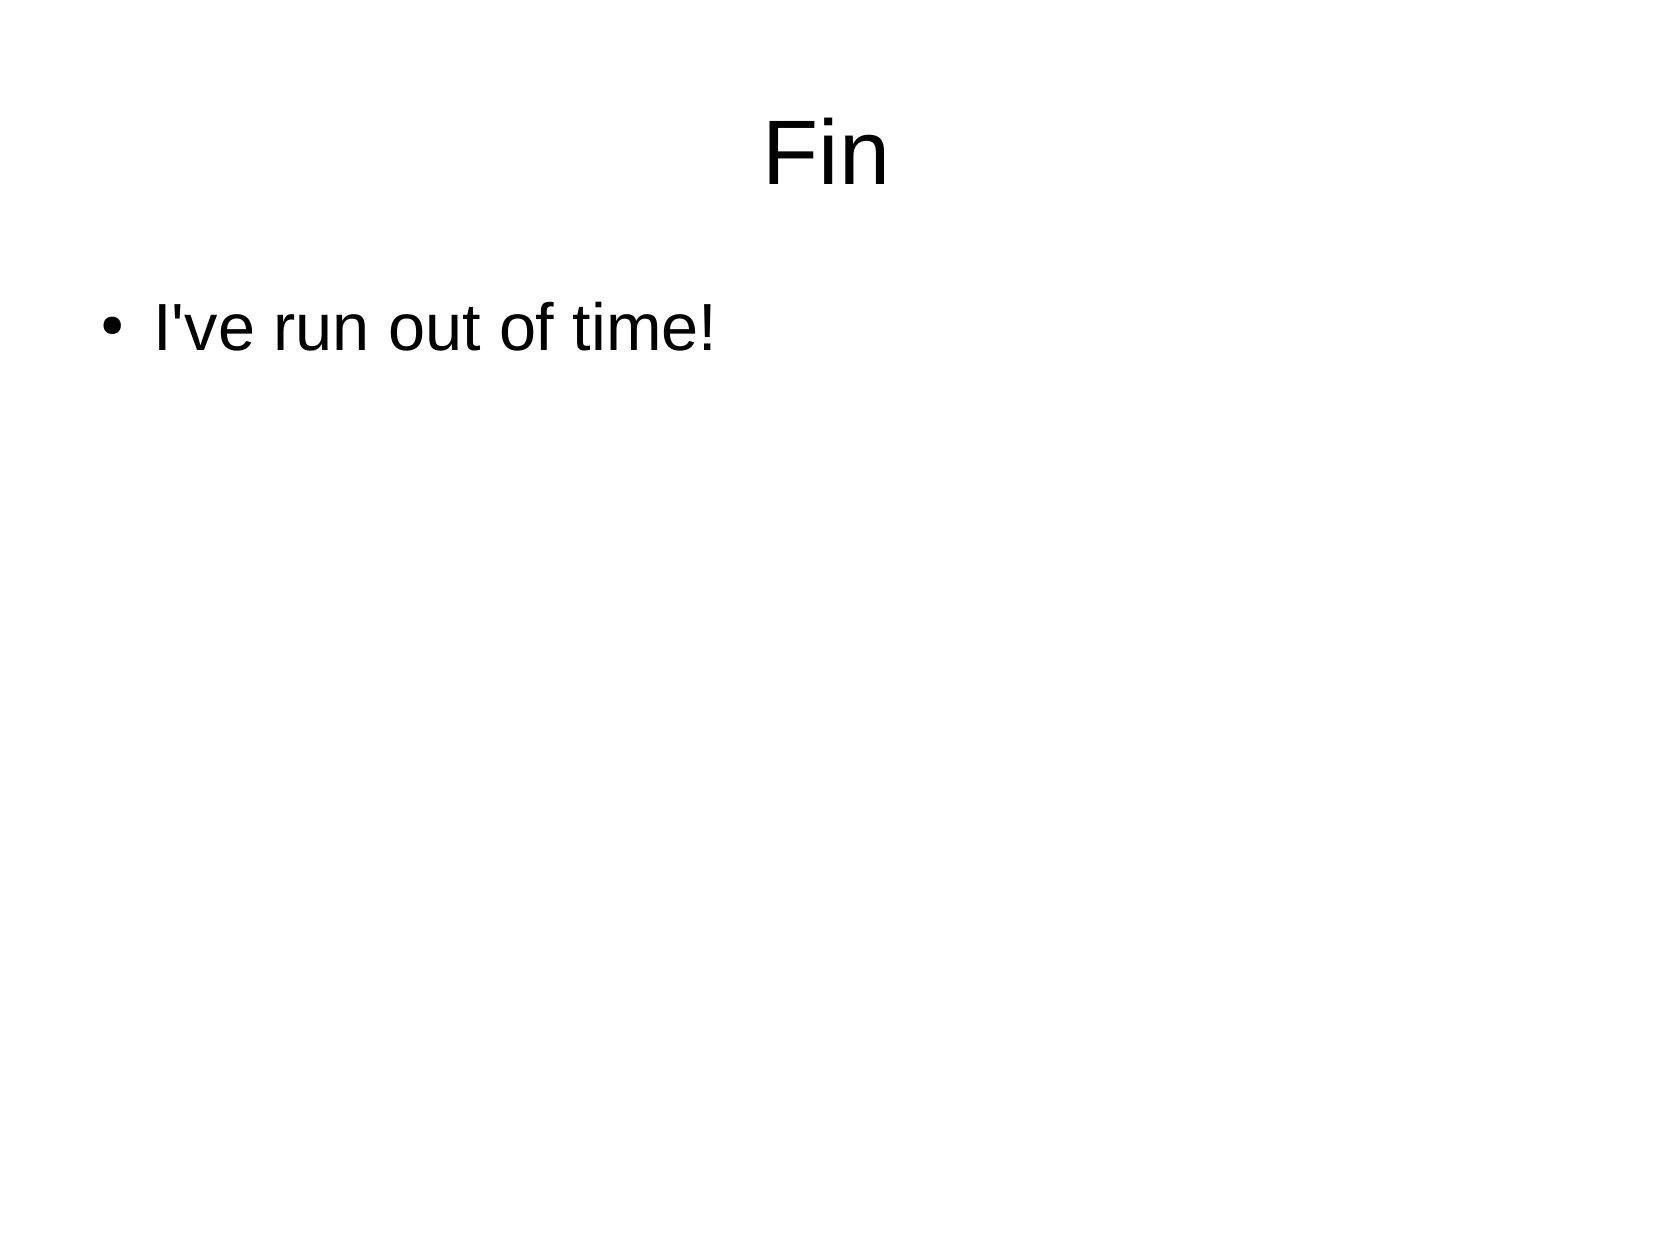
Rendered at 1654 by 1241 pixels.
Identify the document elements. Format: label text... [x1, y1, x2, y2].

list I've run out of time! [82, 290, 1571, 1010]
title Fin [82, 49, 1571, 257]
